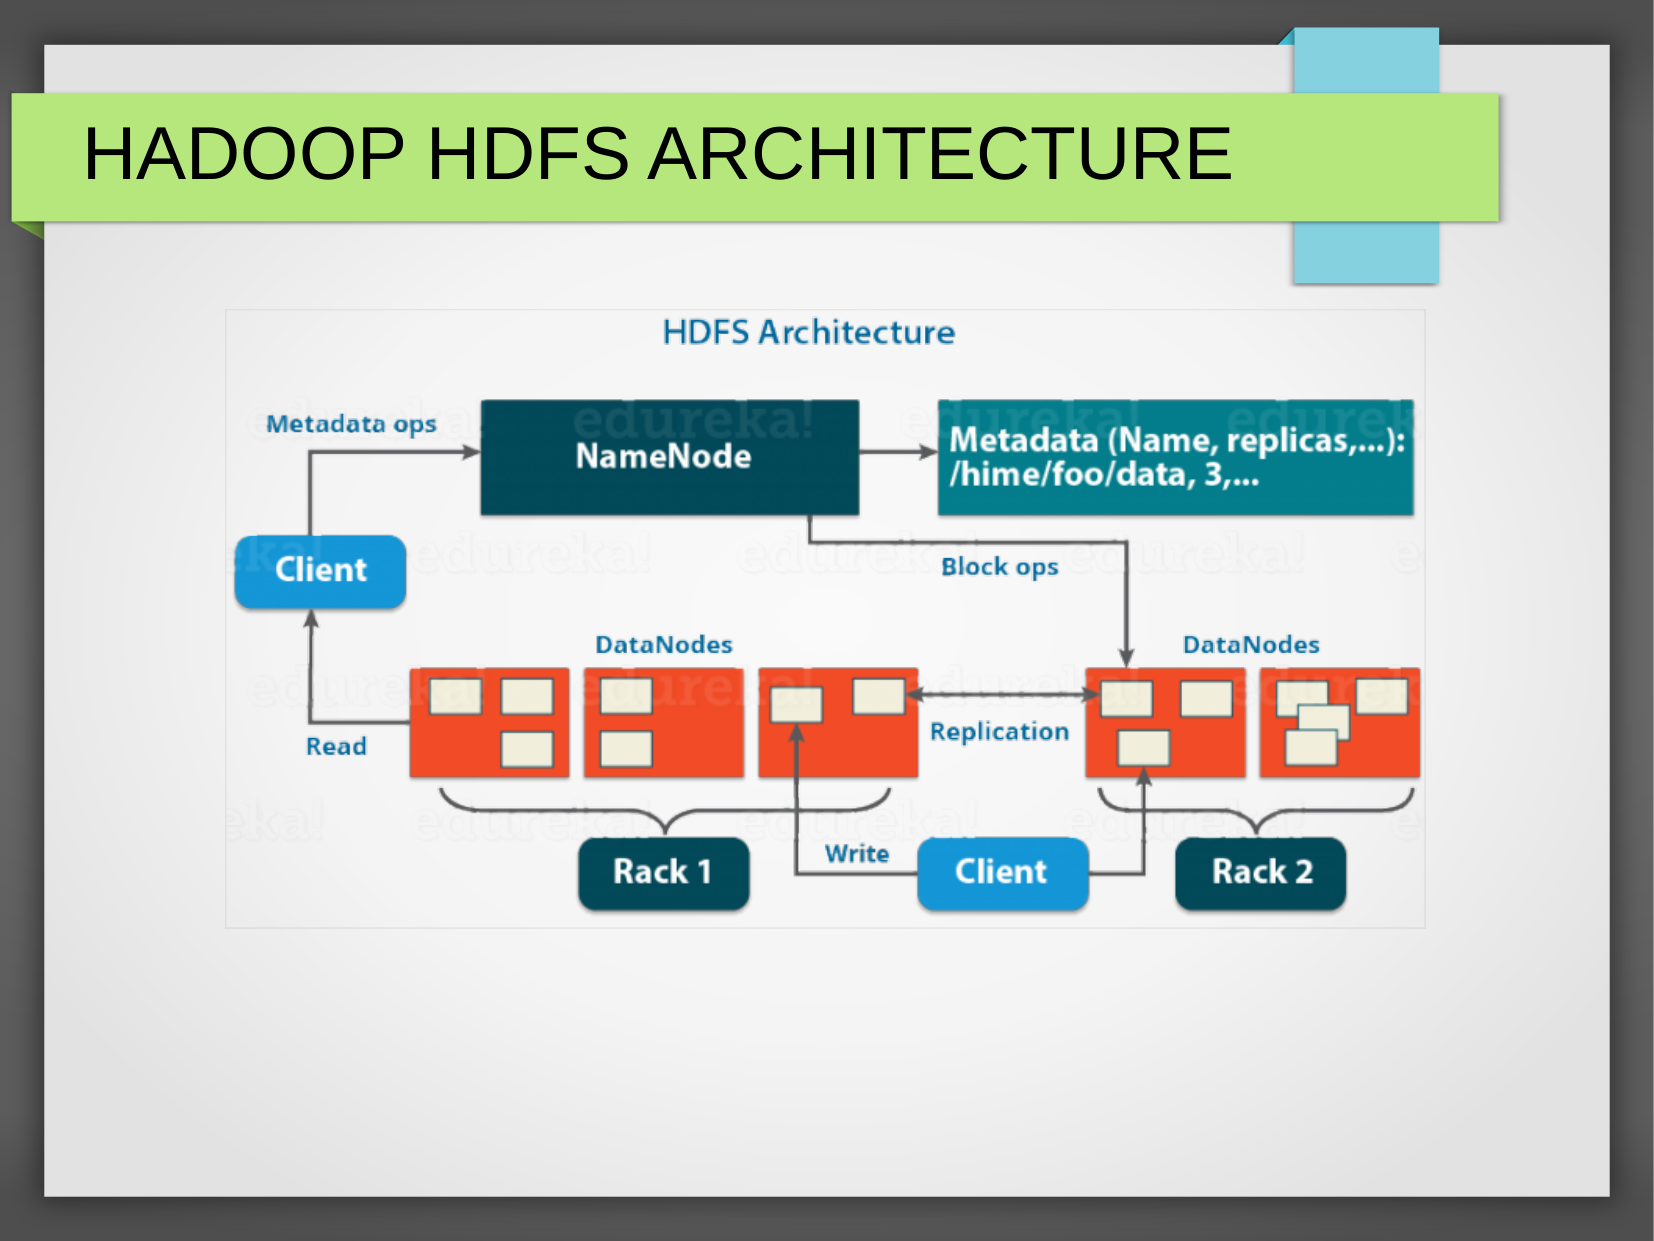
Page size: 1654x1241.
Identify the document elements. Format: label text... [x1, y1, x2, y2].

title HADOOP HDFS ARCHITECTURE [82, 94, 1264, 213]
picture [0, 0, 1654, 1241]
